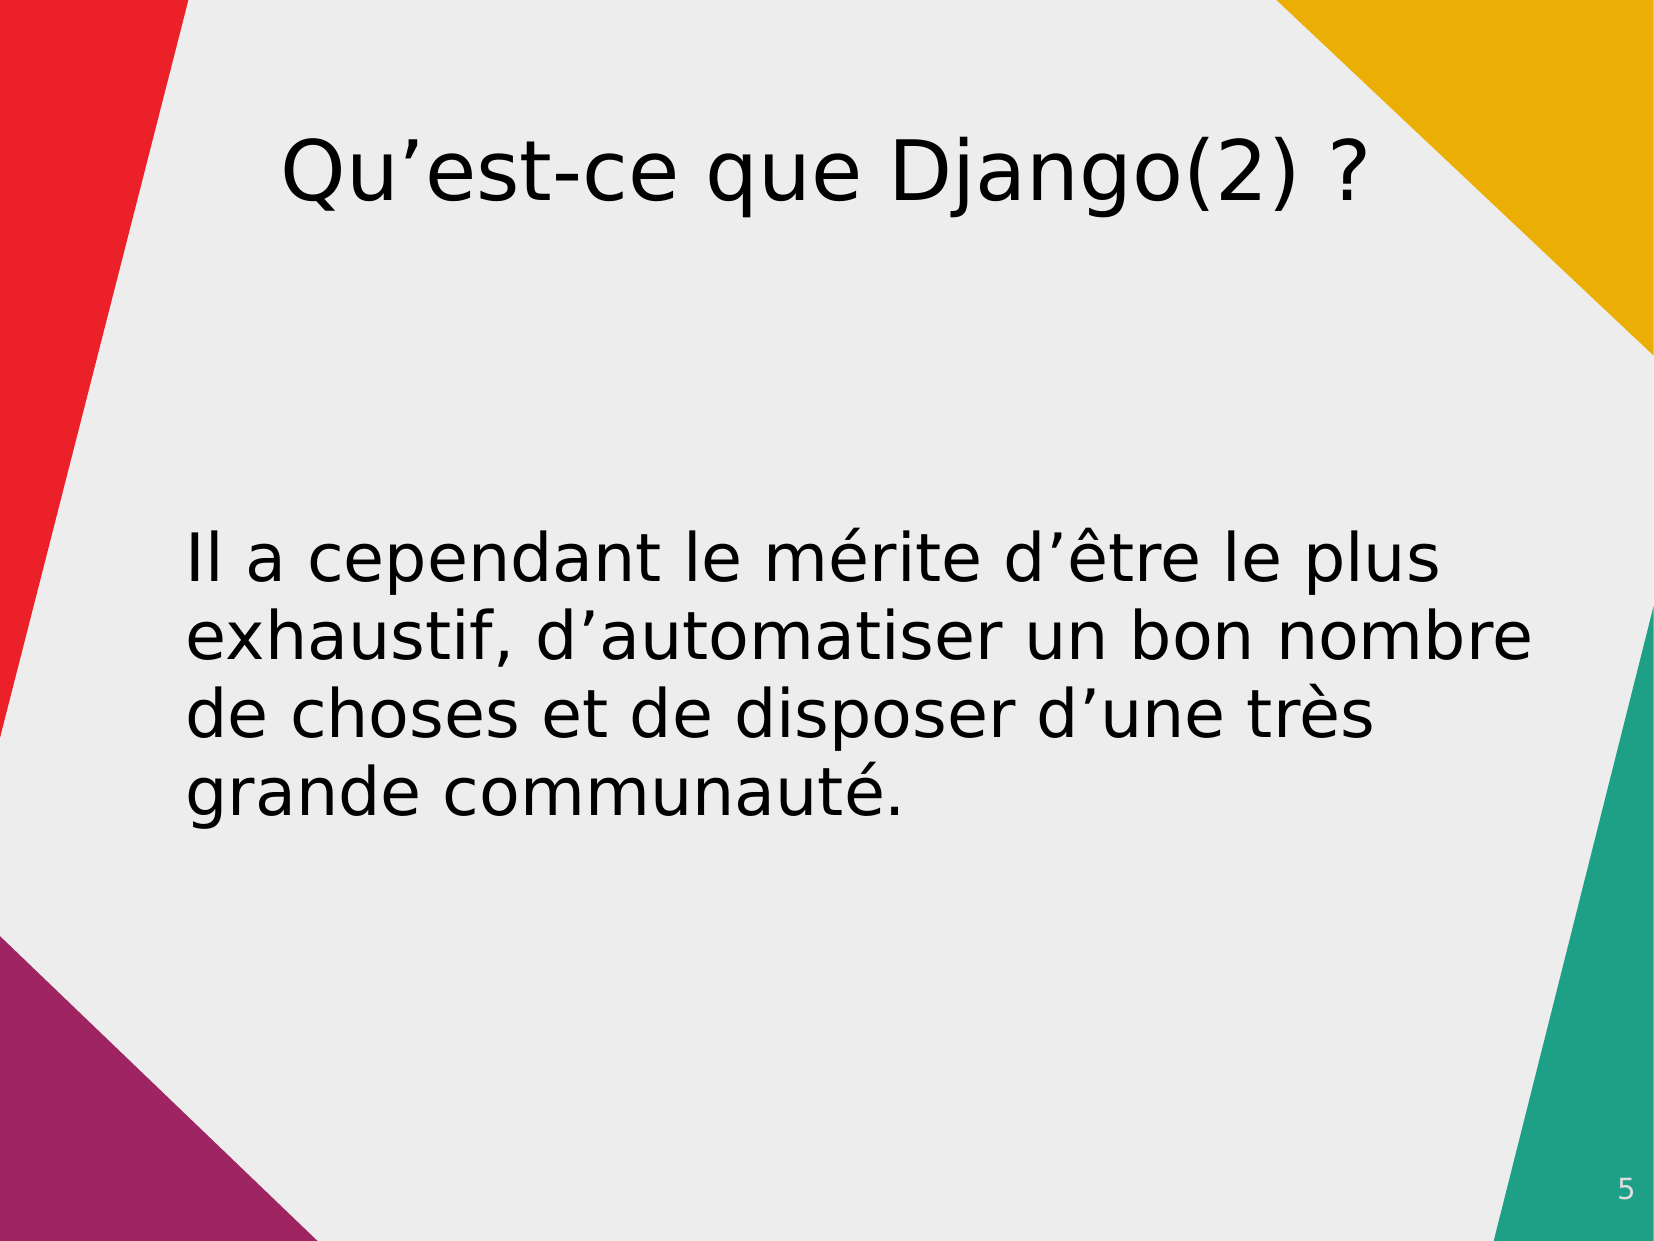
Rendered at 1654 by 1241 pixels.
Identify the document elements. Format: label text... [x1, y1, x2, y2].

list Il a cependant le mérite d’être le plus exhaustif, d’automatiser un bon nombre de choses et de disposer d’une très grande communauté. [114, 519, 1539, 1033]
title Qu’est-ce que Django(2) ? [114, 73, 1539, 271]
